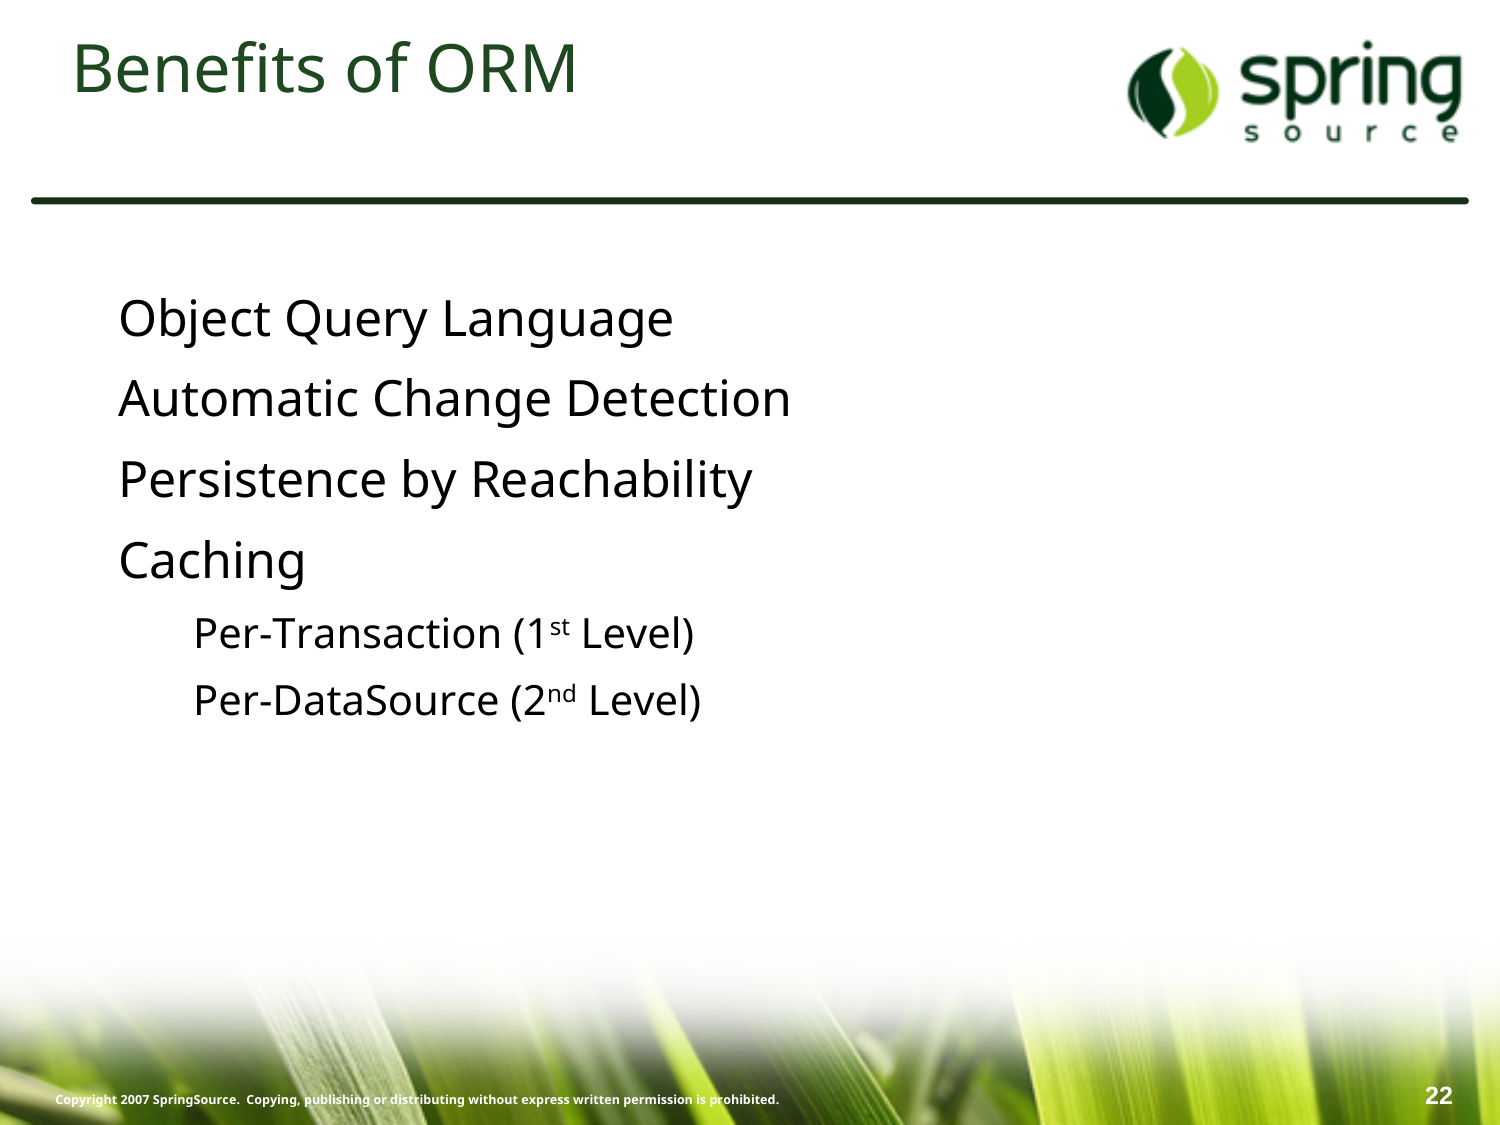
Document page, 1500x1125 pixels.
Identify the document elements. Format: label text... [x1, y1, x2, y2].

picture [0, 941, 1500, 1125]
title Benefits of ORM [56, 13, 1089, 176]
picture [1093, 32, 1500, 158]
list Object Query Language Automatic Change Detection Persistence by Reachability Caching Per-Transaction (1st Level) Per-DataSource (2nd Level) [103, 275, 1394, 938]
